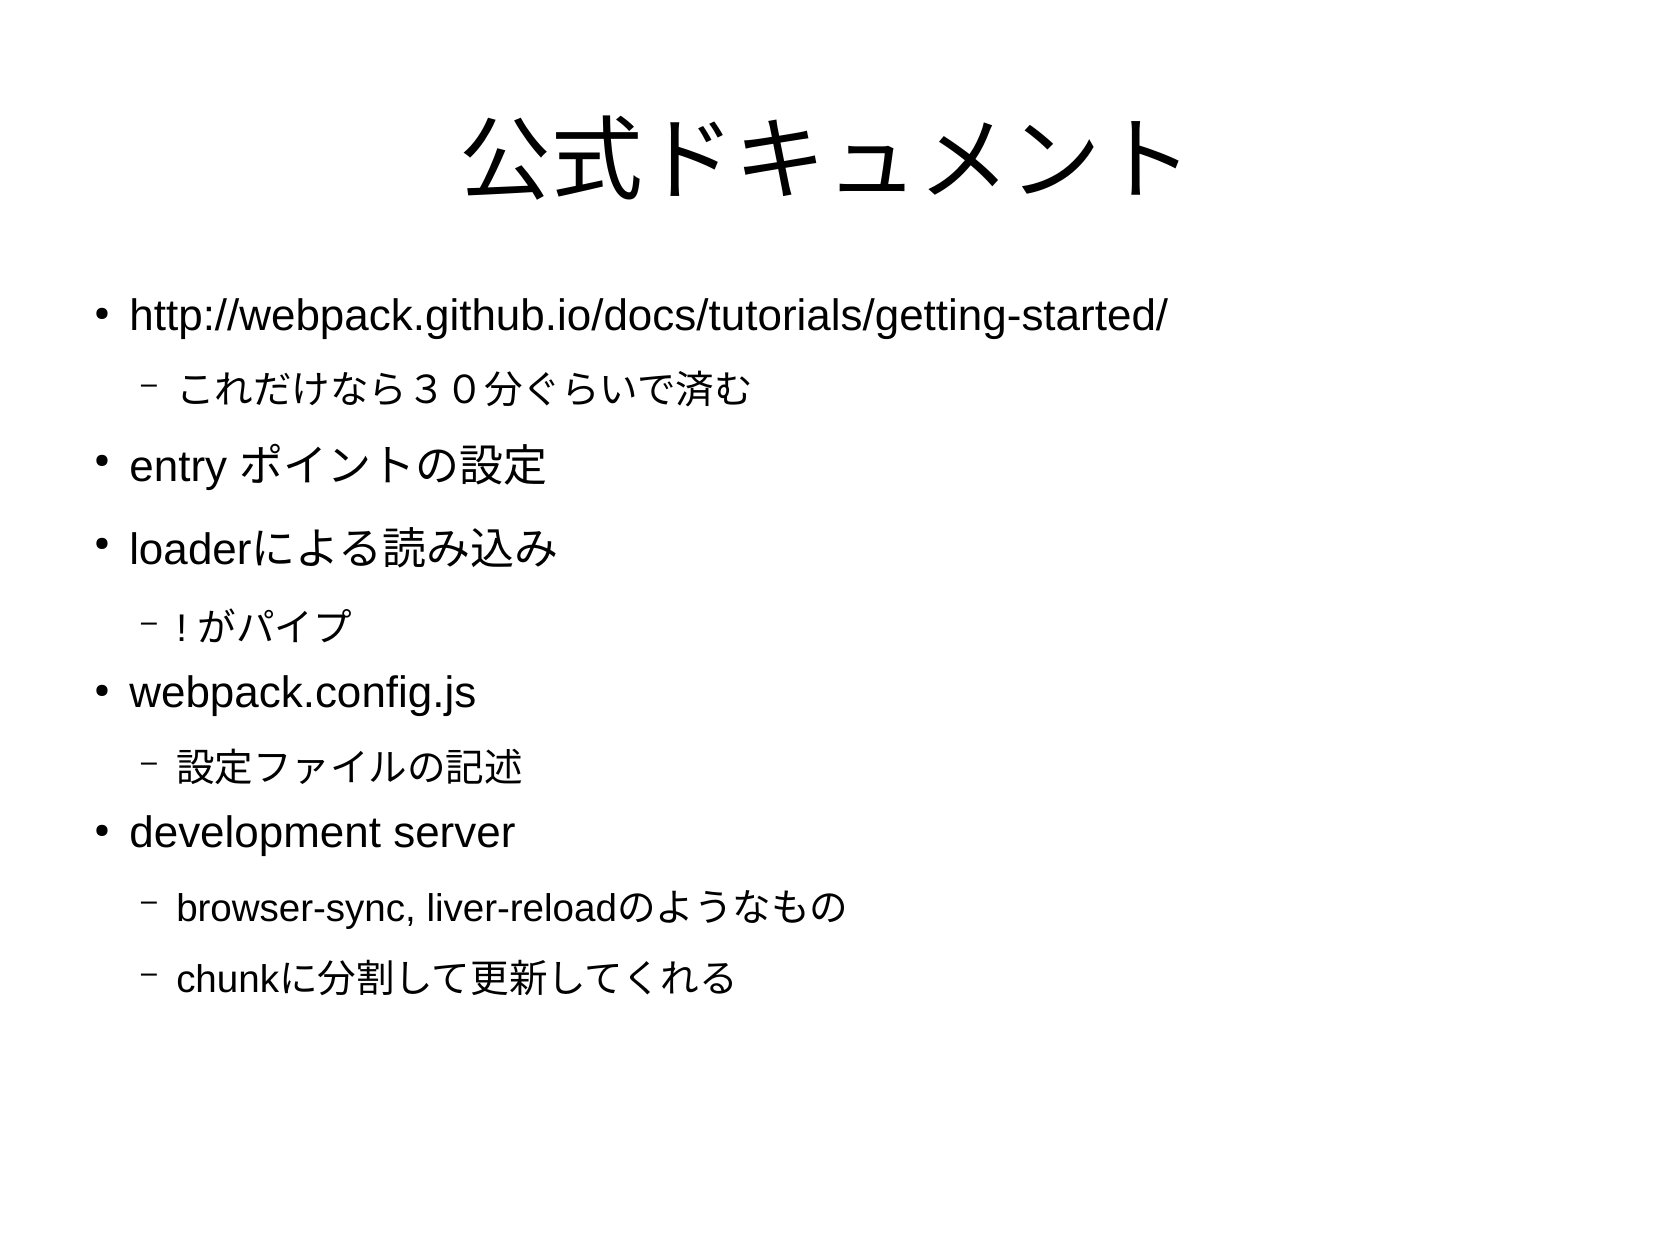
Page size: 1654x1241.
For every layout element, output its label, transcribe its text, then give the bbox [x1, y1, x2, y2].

list http://webpack.github.io/docs/tutorials/getting-started/ これだけなら３０分ぐらいで済む entry ポイントの設定 loaderによる読み込み ! がパイプ webpack.config.js 設定ファイルの記述 development server browser-sync, liver-reloadのようなもの chunkに分割して更新してくれる [82, 290, 1571, 1010]
title 公式ドキュメント [82, 49, 1571, 257]
